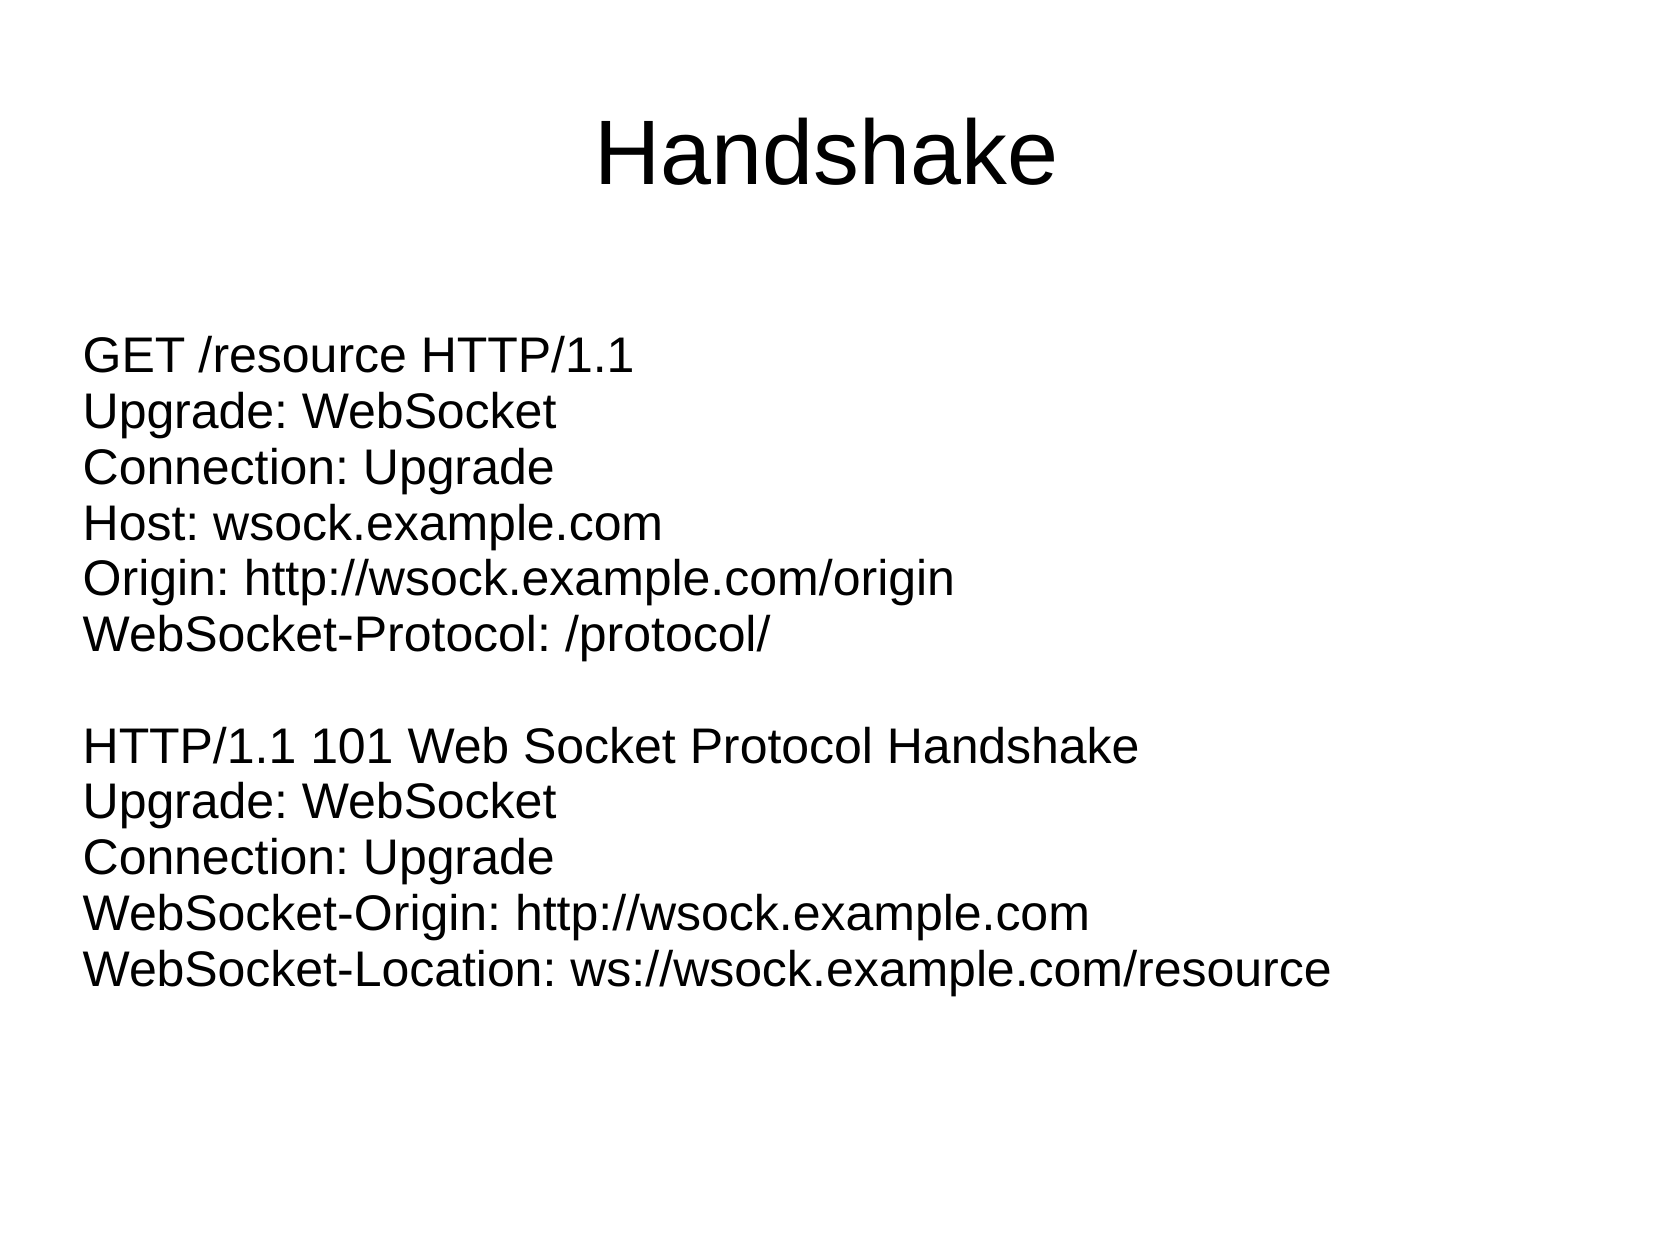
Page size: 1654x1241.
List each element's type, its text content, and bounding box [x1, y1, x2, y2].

title Handshake [82, 49, 1571, 257]
subtitle GET /resource HTTP/1.1 Upgrade: WebSocket Connection: Upgrade Host: wsock.example.com Origin: http://wsock.example.com/origin WebSocket-Protocol: /protocol/ HTTP/1.1 101 Web Socket Protocol Handshake Upgrade: WebSocket Connection: Upgrade WebSocket-Origin: http://wsock.example.com WebSocket-Location: ws://wsock.example.com/resource [82, 285, 1571, 1114]
